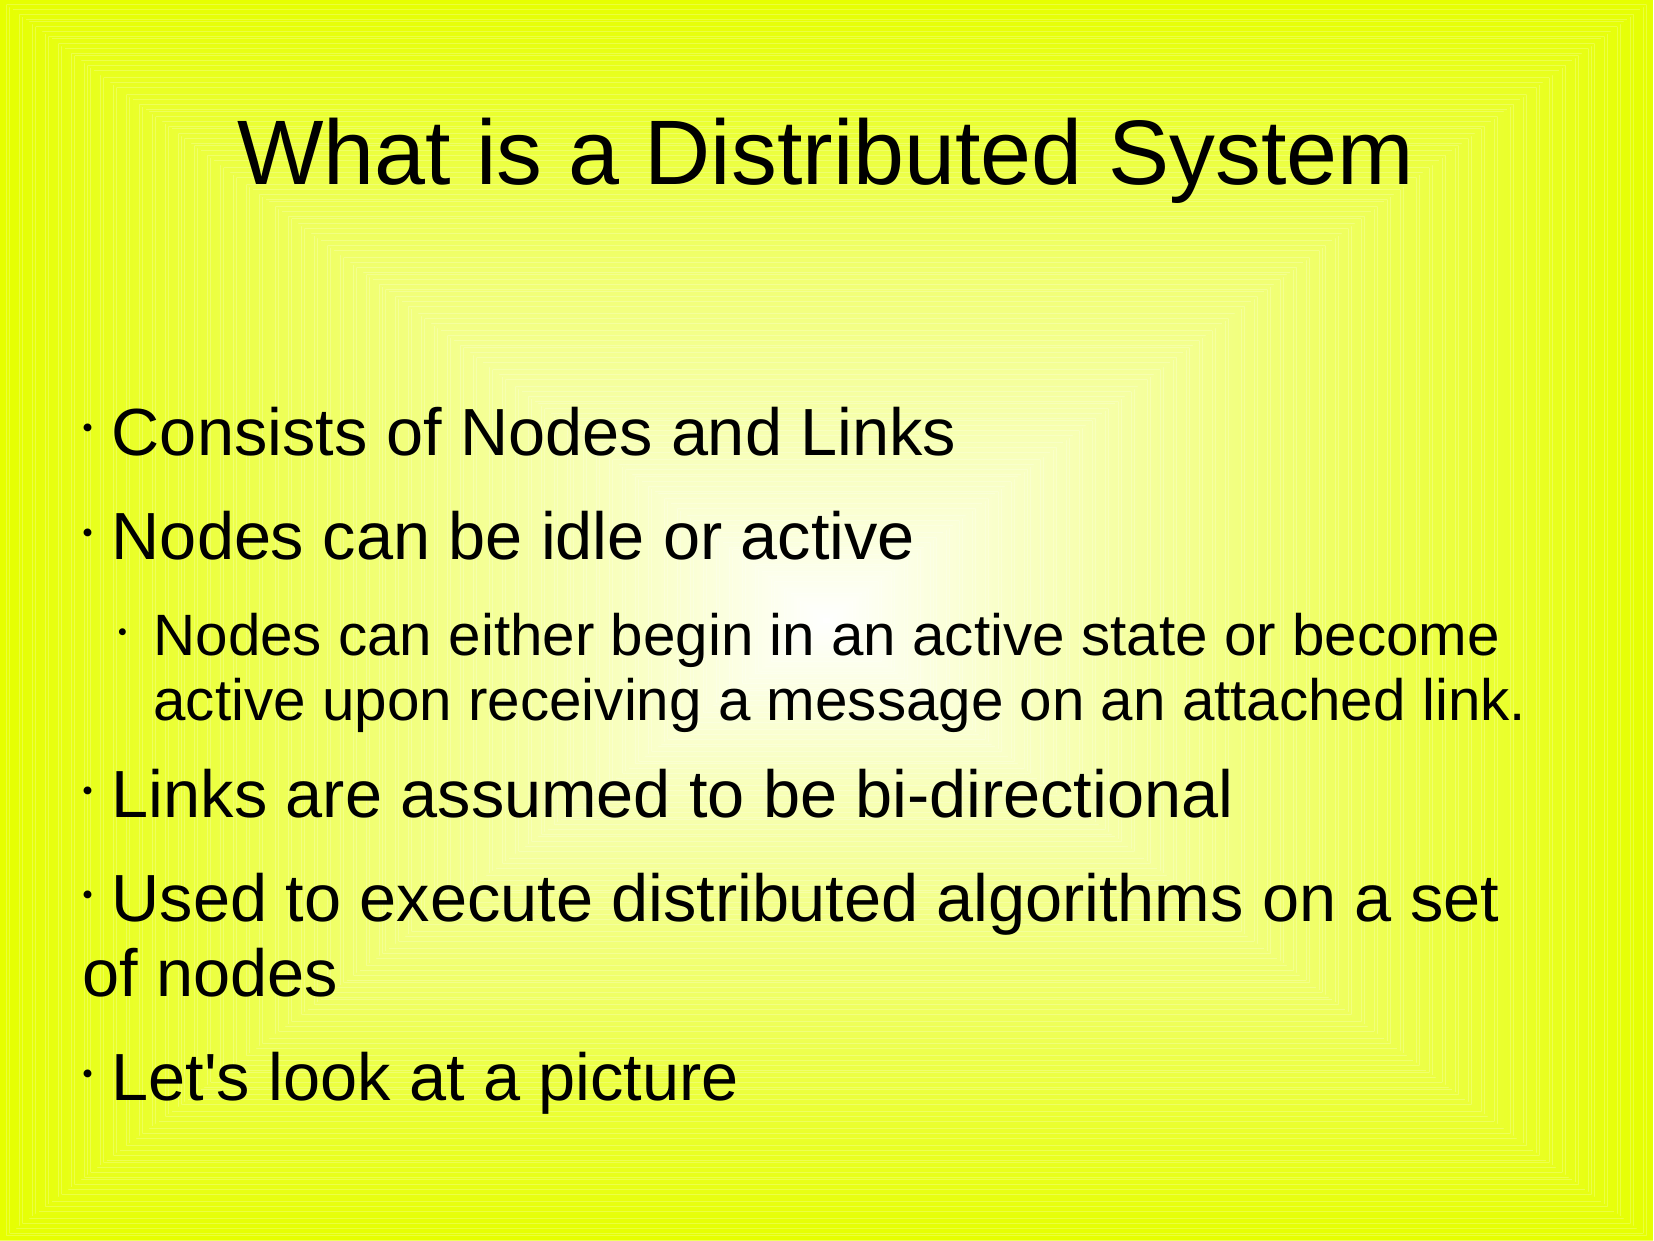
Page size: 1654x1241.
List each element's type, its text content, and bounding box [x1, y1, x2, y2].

list Consists of Nodes and Links Nodes can be idle or active Nodes can either begin in an active state or become active upon receiving a message on an attached link. Links are assumed to be bi-directional Used to execute distributed algorithms on a set of nodes Let's look at a picture [82, 290, 1571, 1115]
title What is a Distributed System [82, 49, 1571, 257]
